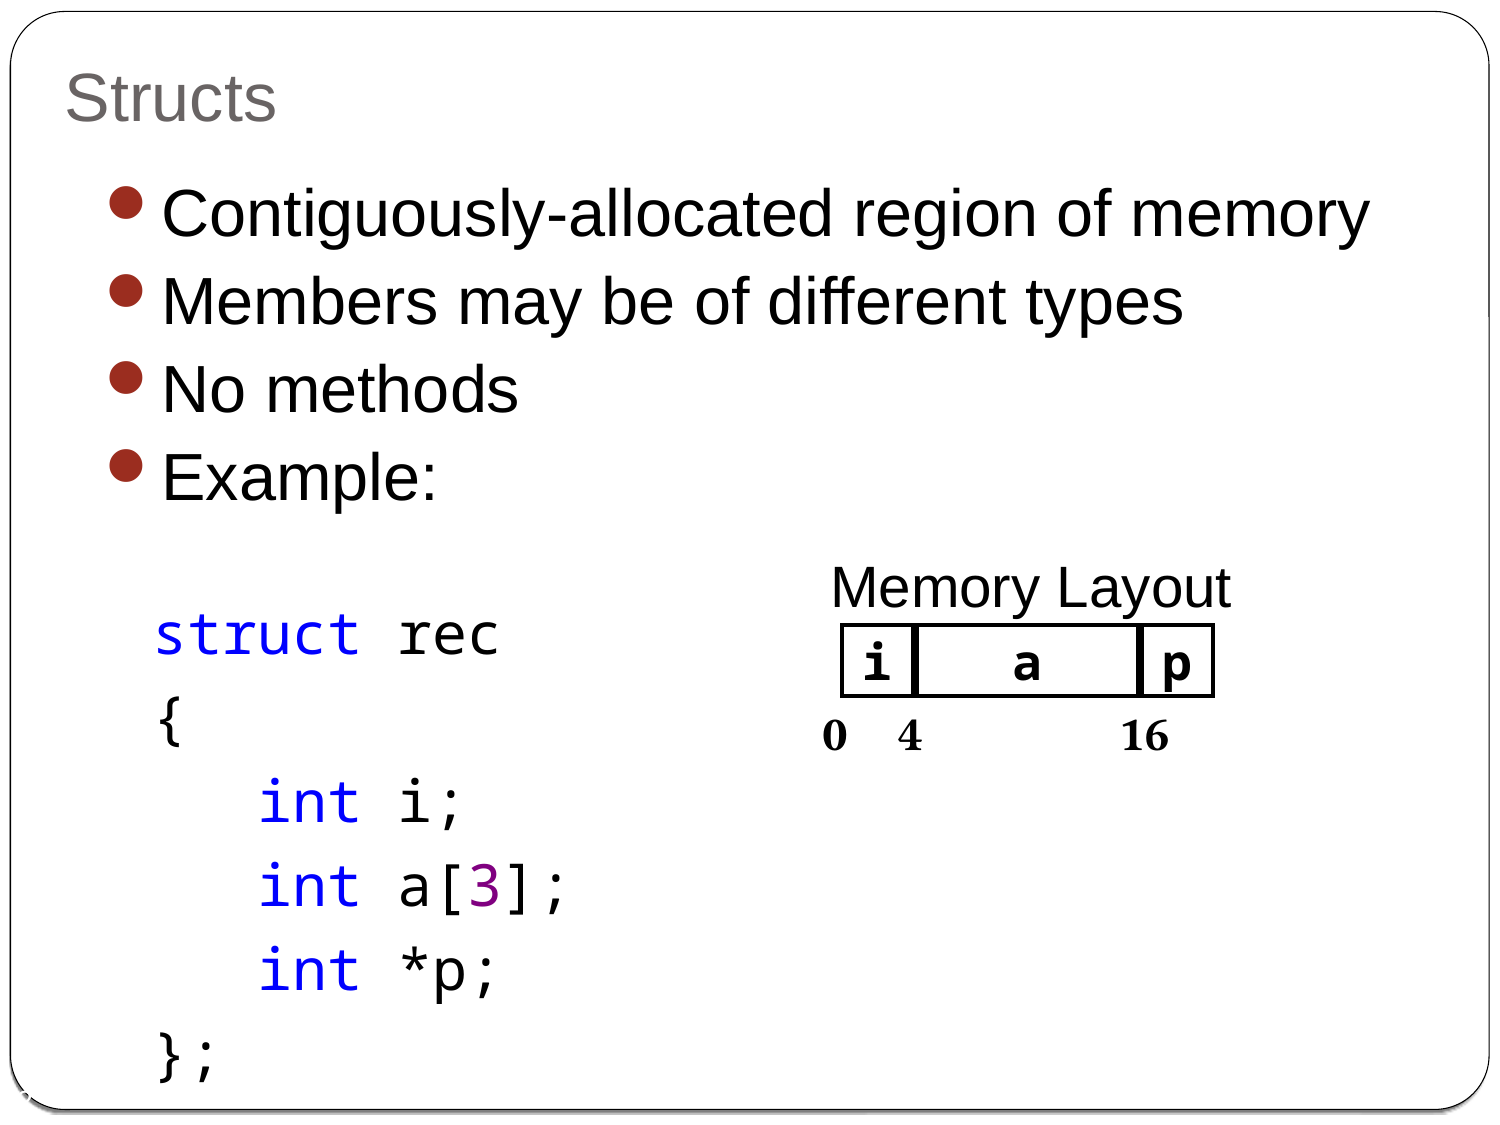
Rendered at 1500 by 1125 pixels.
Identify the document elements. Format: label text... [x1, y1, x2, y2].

text_box struct rec { int i; int a[3]; int *p; }; [137, 574, 625, 1094]
title Structs [50, 45, 1450, 150]
text_box Memory Layout [787, 549, 1275, 618]
slide_number <number> [0, 1074, 50, 1125]
text_box i [841, 624, 913, 696]
text_box 4 [882, 693, 939, 768]
list Contiguously-allocated region of memory Members may be of different types No methods Example: [37, 162, 1463, 1088]
text_box a [916, 624, 1138, 696]
text_box 16 [1103, 693, 1185, 768]
text_box 0 [807, 693, 864, 768]
text_box p [1141, 624, 1213, 696]
